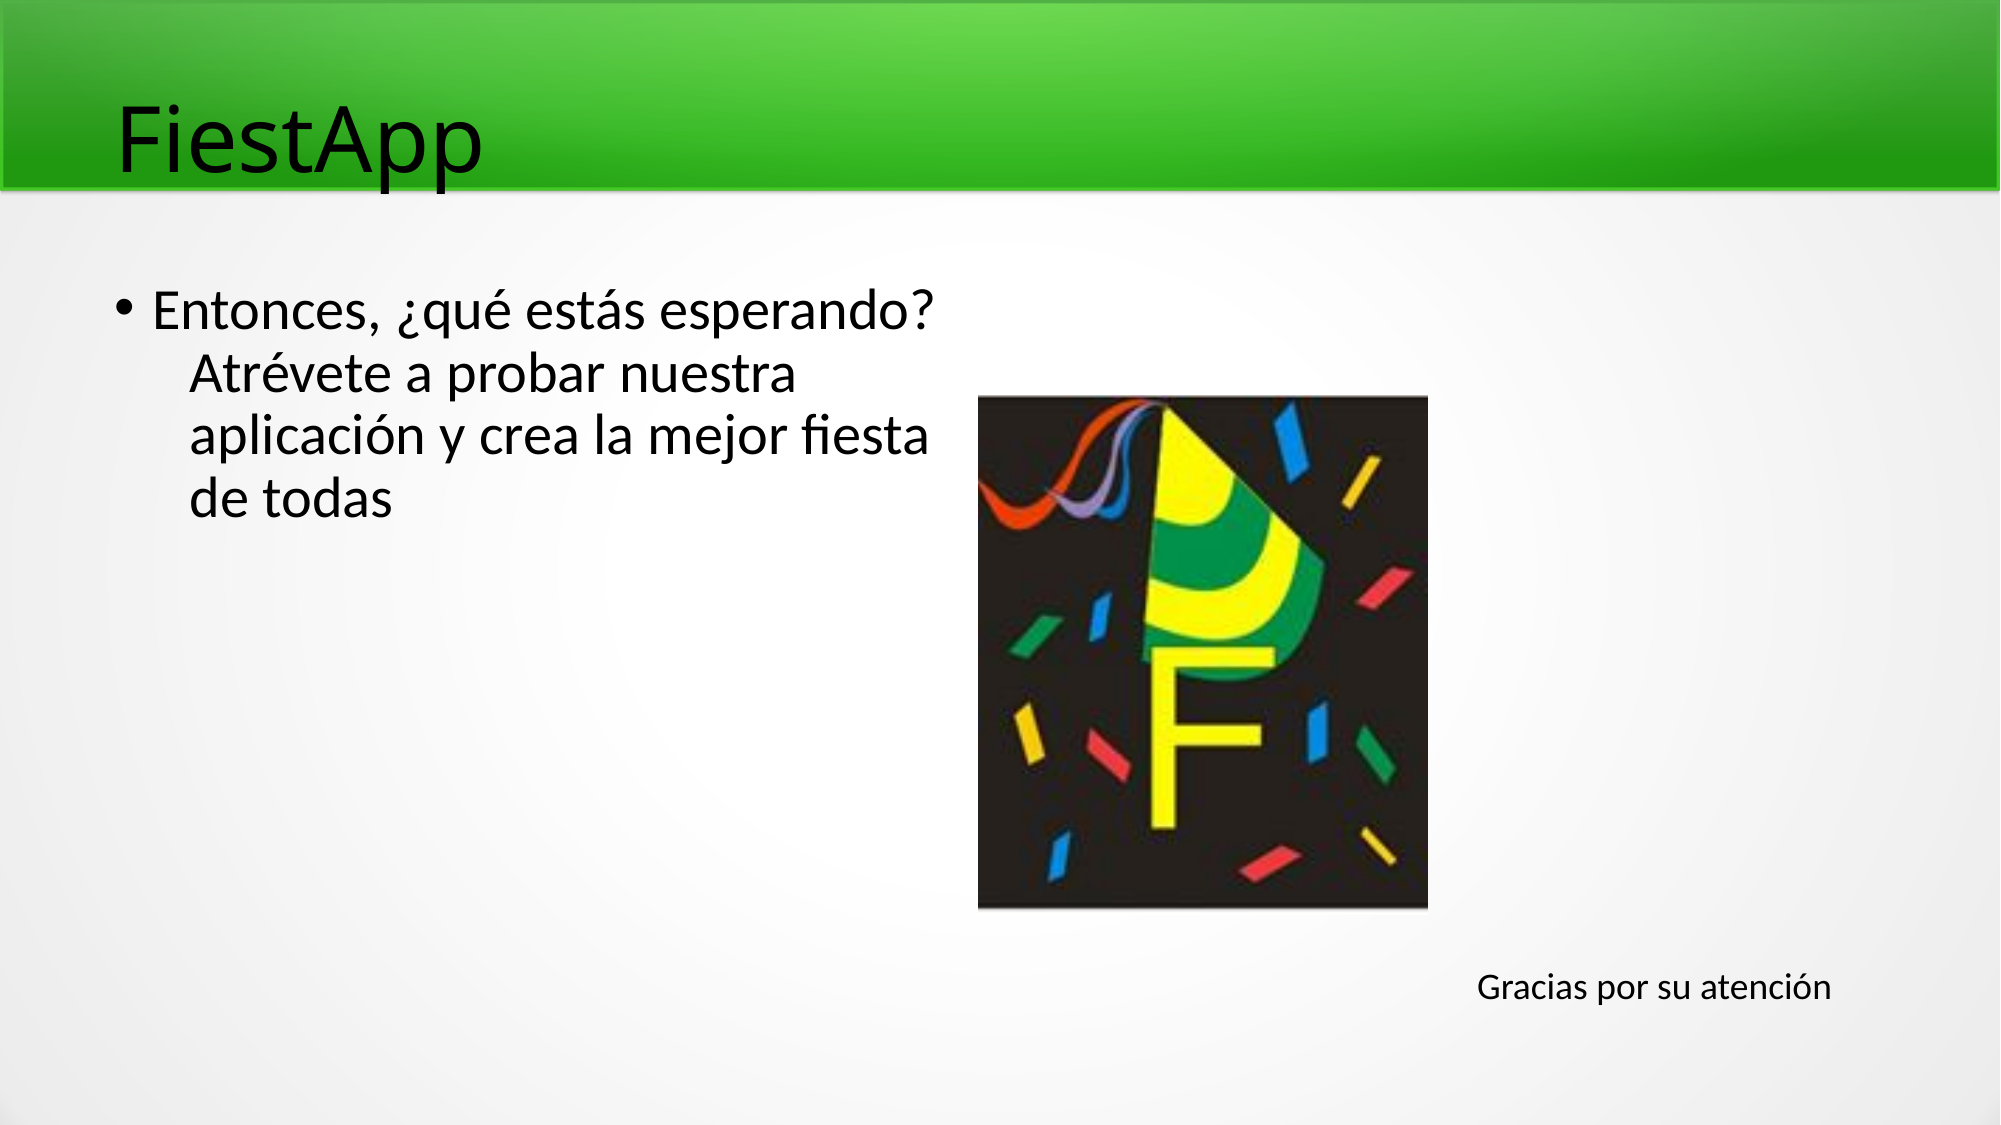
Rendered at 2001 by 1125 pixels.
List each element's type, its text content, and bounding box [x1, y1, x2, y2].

list Entonces, ¿qué estás esperando? Atrévete a probar nuestra aplicación y crea la mejor fiesta de todas [99, 271, 979, 583]
title FiestApp [99, 85, 1529, 193]
picture [978, 395, 1428, 916]
text_box Gracias por su atención [1462, 955, 1848, 1015]
